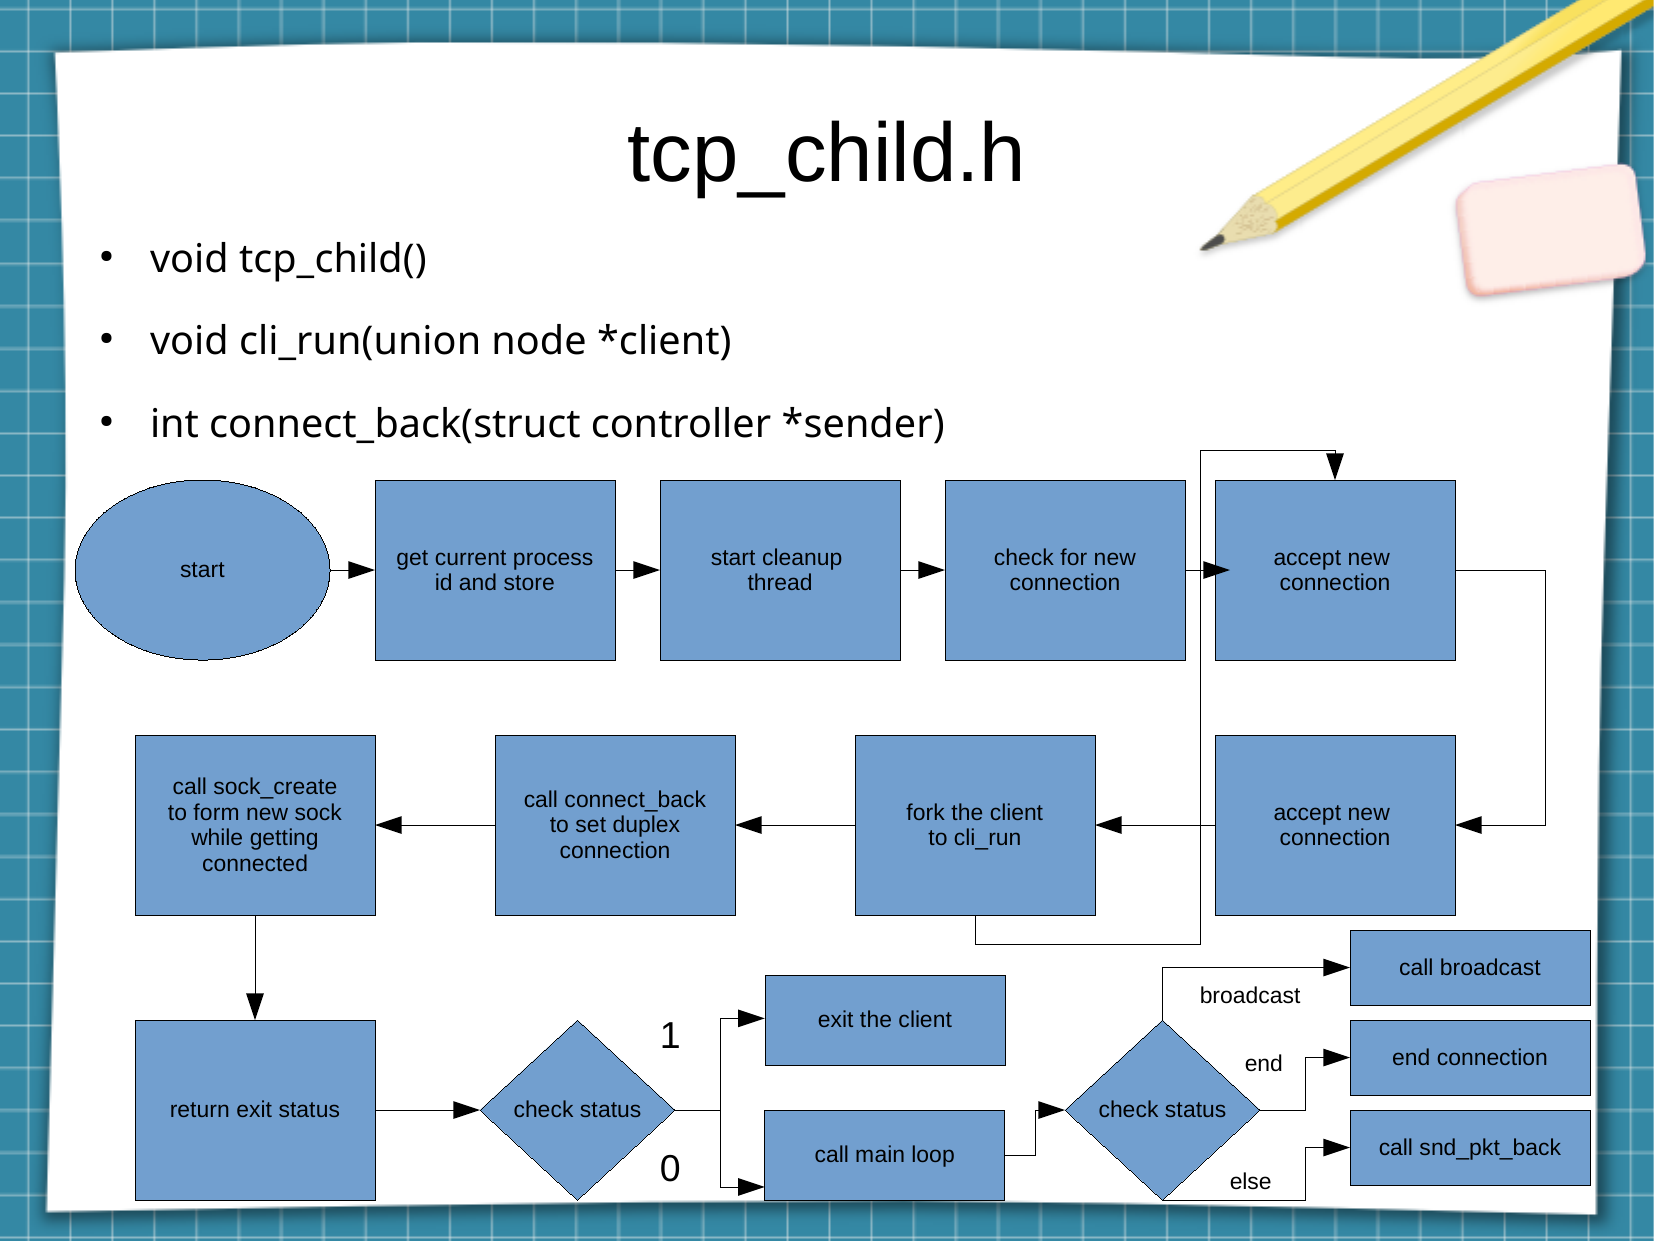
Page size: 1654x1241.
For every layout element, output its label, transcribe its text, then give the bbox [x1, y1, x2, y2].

text_box broadcast [1185, 975, 1336, 1044]
list void tcp_child() void cli_run(union node *client) int connect_back(struct controller *sender) [82, 230, 1571, 451]
text_box end connection [1350, 1020, 1591, 1096]
text_box call connect_back to set duplex connection [495, 735, 736, 916]
text_box end [1230, 1043, 1321, 1112]
text_box return exit status [135, 1020, 376, 1201]
text_box call snd_pkt_back [1350, 1110, 1591, 1186]
text_box 0 [645, 1140, 706, 1199]
text_box accept new connection [1215, 735, 1456, 916]
text_box check status [480, 1020, 676, 1201]
picture [0, 0, 1654, 1241]
text_box else [1215, 1161, 1306, 1231]
text_box check status [1065, 1020, 1258, 1200]
text_box call broadcast [1350, 930, 1591, 1006]
text_box start [75, 480, 331, 661]
text_box accept new connection [1215, 480, 1456, 661]
text_box fork the client to cli_run [855, 735, 1096, 916]
text_box check for new connection [945, 480, 1186, 661]
text_box call main loop [764, 1110, 1005, 1201]
text_box exit the client [765, 975, 1006, 1066]
title tcp_child.h [82, 49, 1571, 230]
text_box get current process id and store [375, 480, 616, 661]
text_box start cleanup thread [660, 480, 901, 661]
text_box call sock_create to form new sock while getting connected [135, 735, 376, 916]
text_box 1 [645, 1006, 706, 1066]
